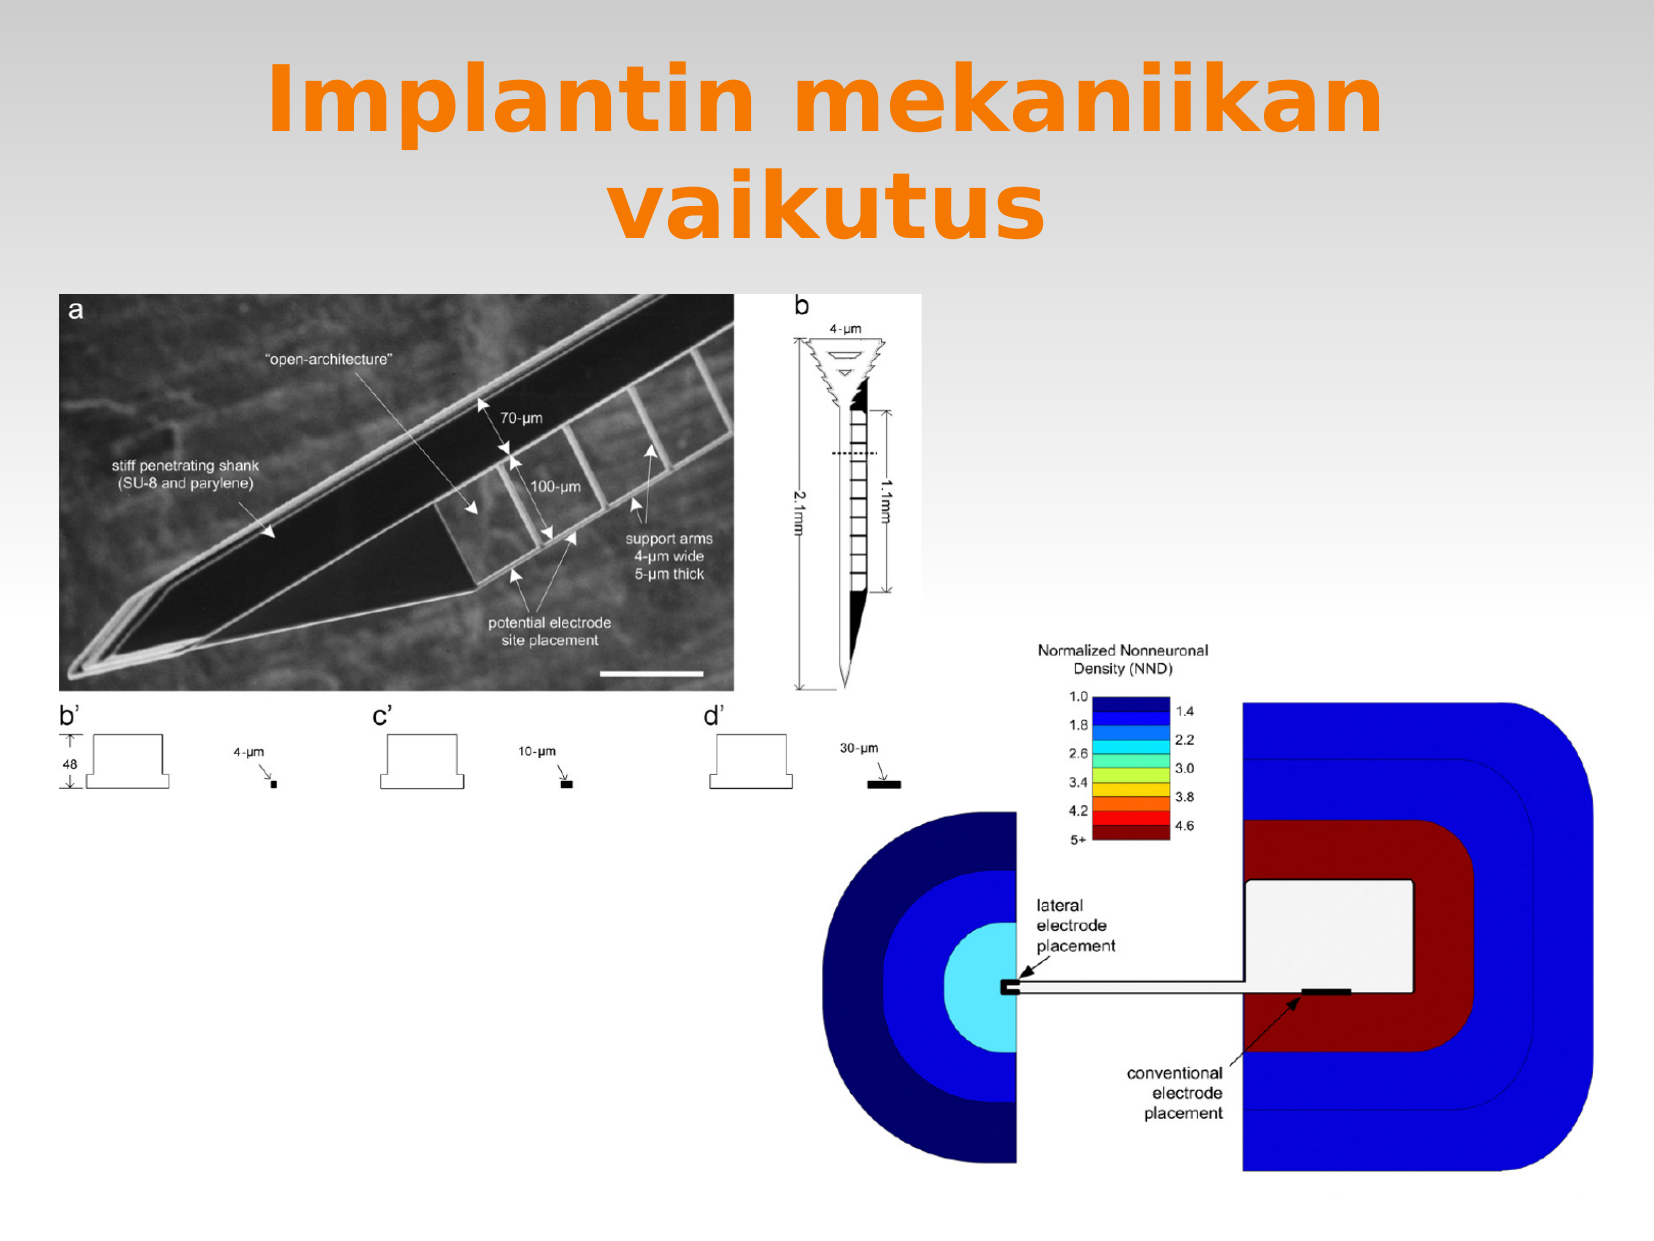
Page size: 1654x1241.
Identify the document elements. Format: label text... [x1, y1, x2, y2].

picture [59, 294, 1613, 1201]
title Implantin mekaniikan vaikutus [82, 45, 1571, 261]
